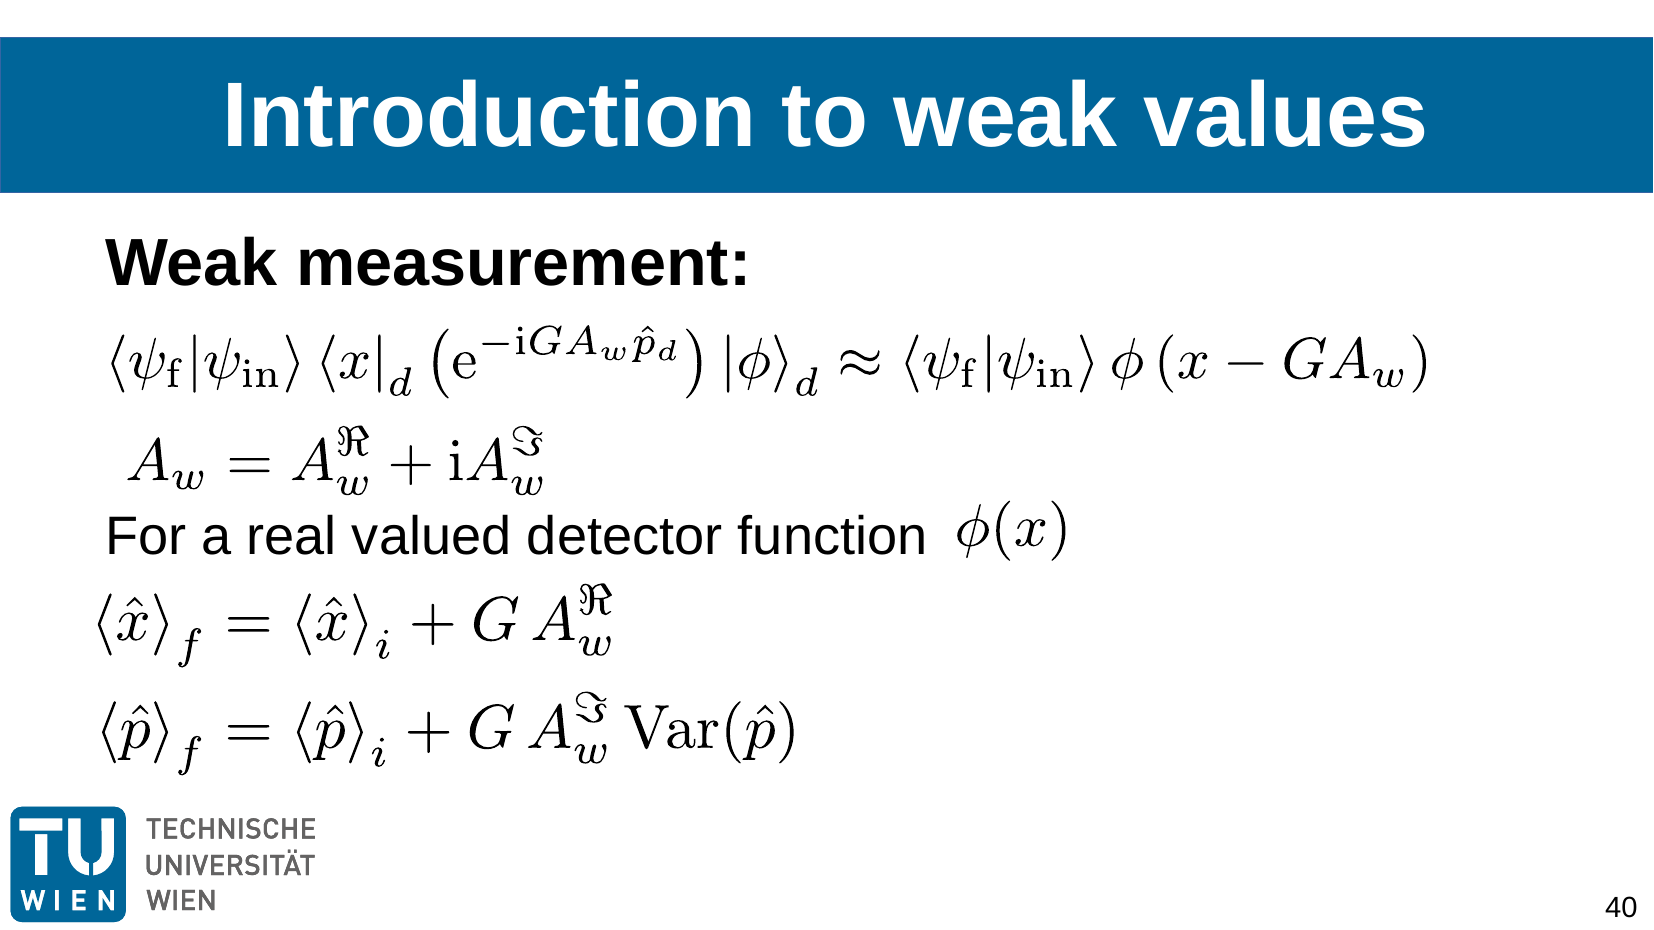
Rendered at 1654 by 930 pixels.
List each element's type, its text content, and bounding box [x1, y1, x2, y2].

list Weak measurement: For a real valued detector function [105, 225, 1593, 765]
picture [950, 496, 1075, 572]
title Introduction to weak values [0, 37, 1653, 193]
picture [111, 424, 562, 500]
picture [101, 314, 1440, 405]
picture [80, 576, 799, 783]
